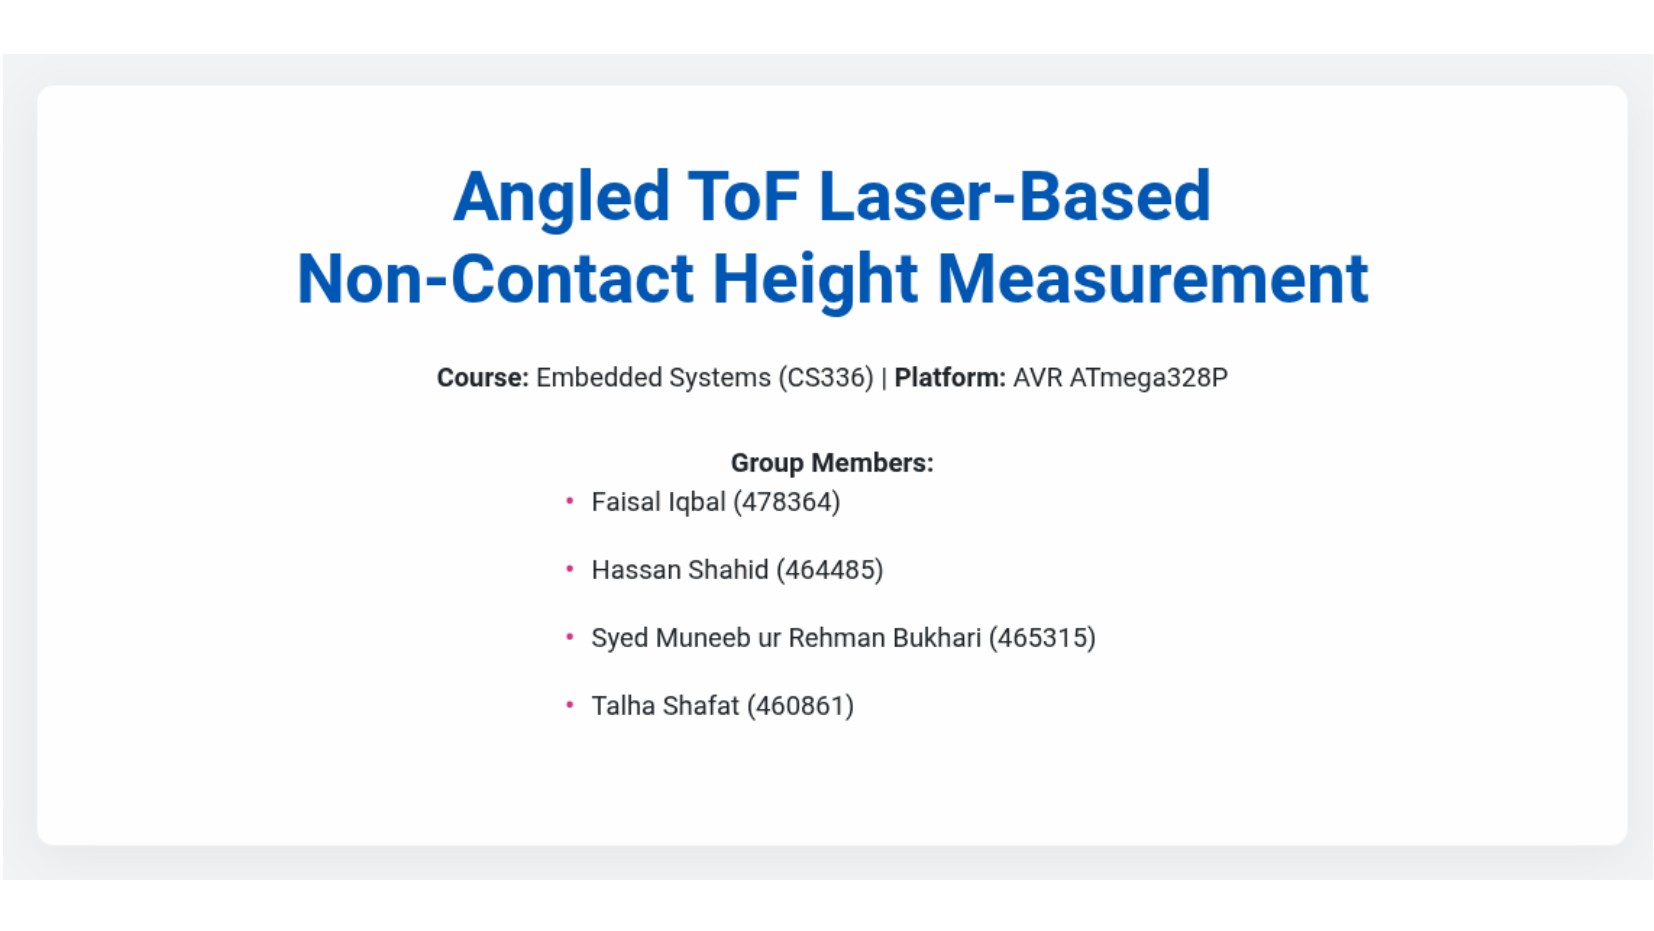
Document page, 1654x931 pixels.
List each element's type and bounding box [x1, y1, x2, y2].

picture [3, 54, 1654, 881]
